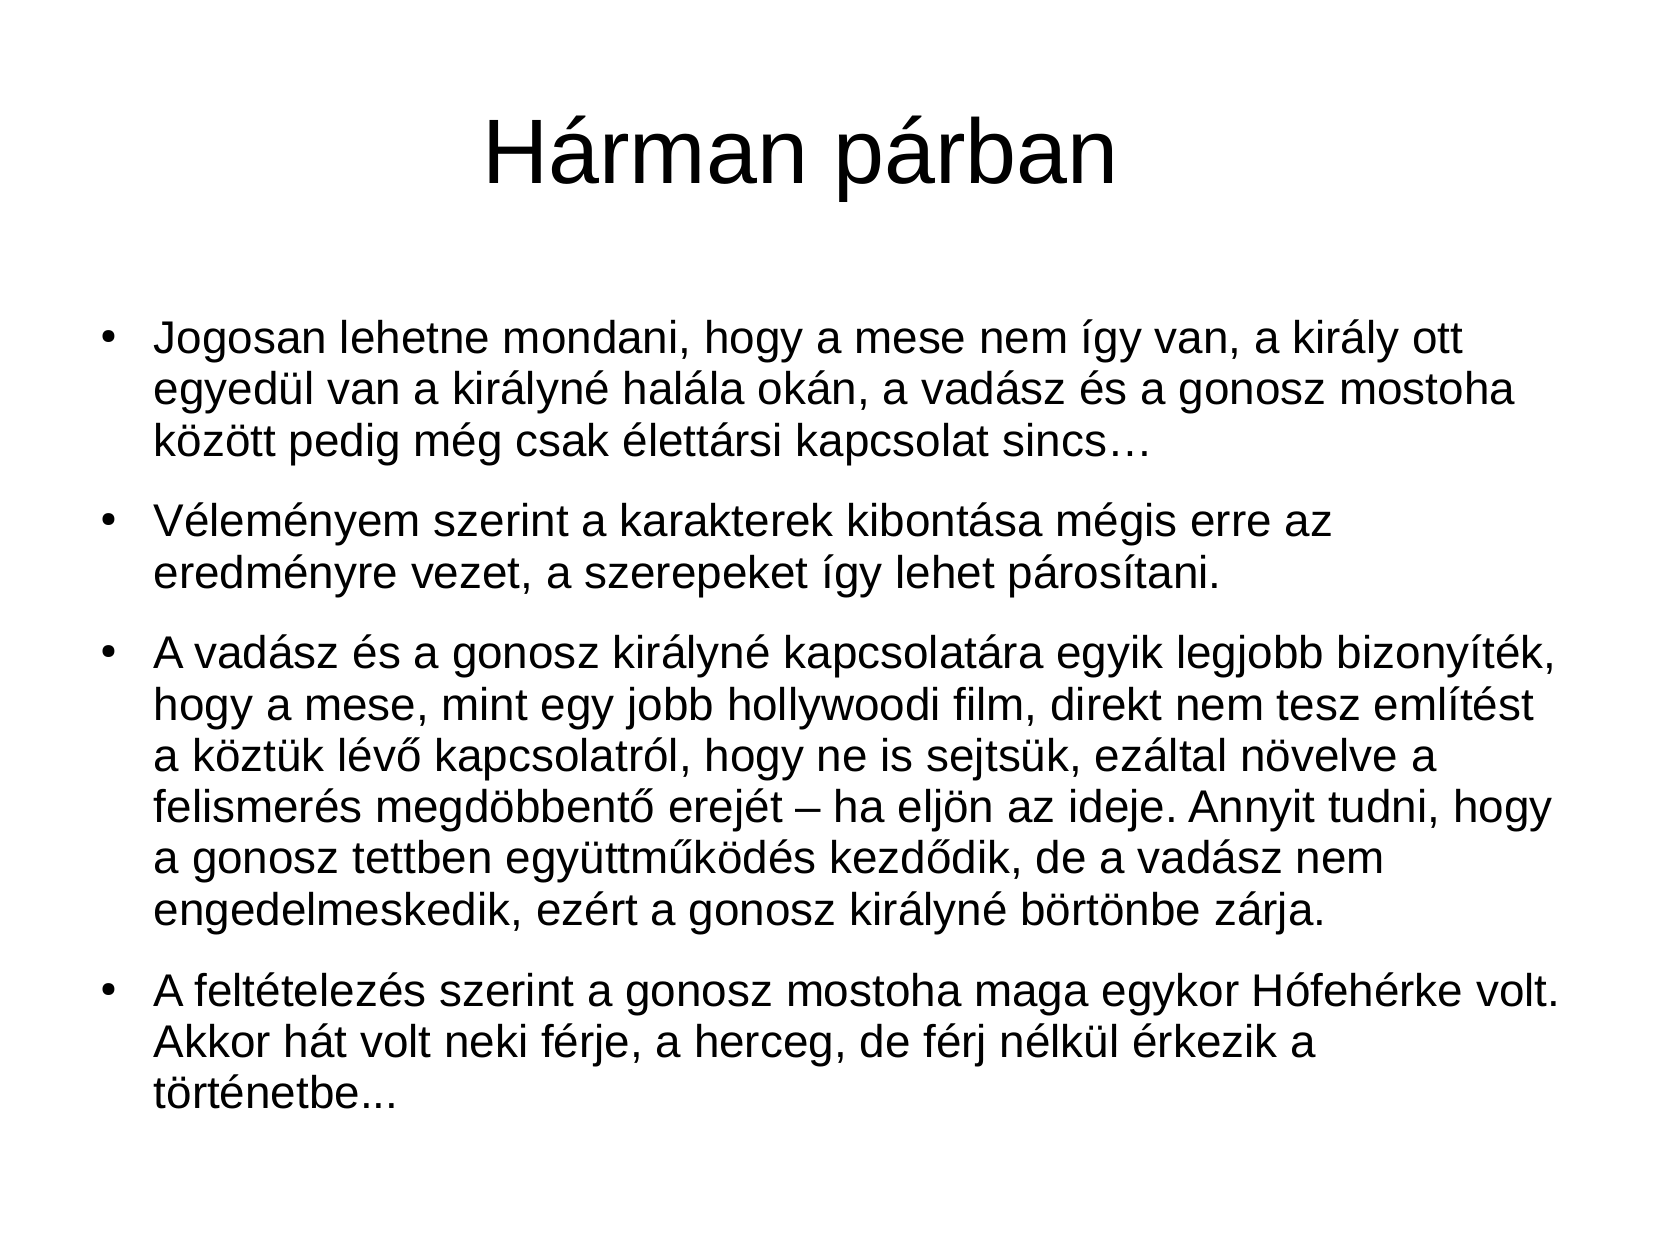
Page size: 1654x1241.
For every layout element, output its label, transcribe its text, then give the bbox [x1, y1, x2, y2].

list Jogosan lehetne mondani, hogy a mese nem így van, a király ott egyedül van a királyné halála okán, a vadász és a gonosz mostoha között pedig még csak élettársi kapcsolat sincs… Véleményem szerint a karakterek kibontása mégis erre az eredményre vezet, a szerepeket így lehet párosítani. A vadász és a gonosz királyné kapcsolatára egyik legjobb bizonyíték, hogy a mese, mint egy jobb hollywoodi film, direkt nem tesz említést a köztük lévő kapcsolatról, hogy ne is sejtsük, ezáltal növelve a felismerés megdöbbentő erejét – ha eljön az ideje. Annyit tudni, hogy a gonosz tettben együttműködés kezdődik, de a vadász nem engedelmeskedik, ezért a gonosz királyné börtönbe zárja. A feltételezés szerint a gonosz mostoha maga egykor Hófehérke volt. Akkor hát volt neki férje, a herceg, de férj nélkül érkezik a történetbe... [82, 231, 1571, 1186]
title Hárman párban [56, 47, 1546, 255]
